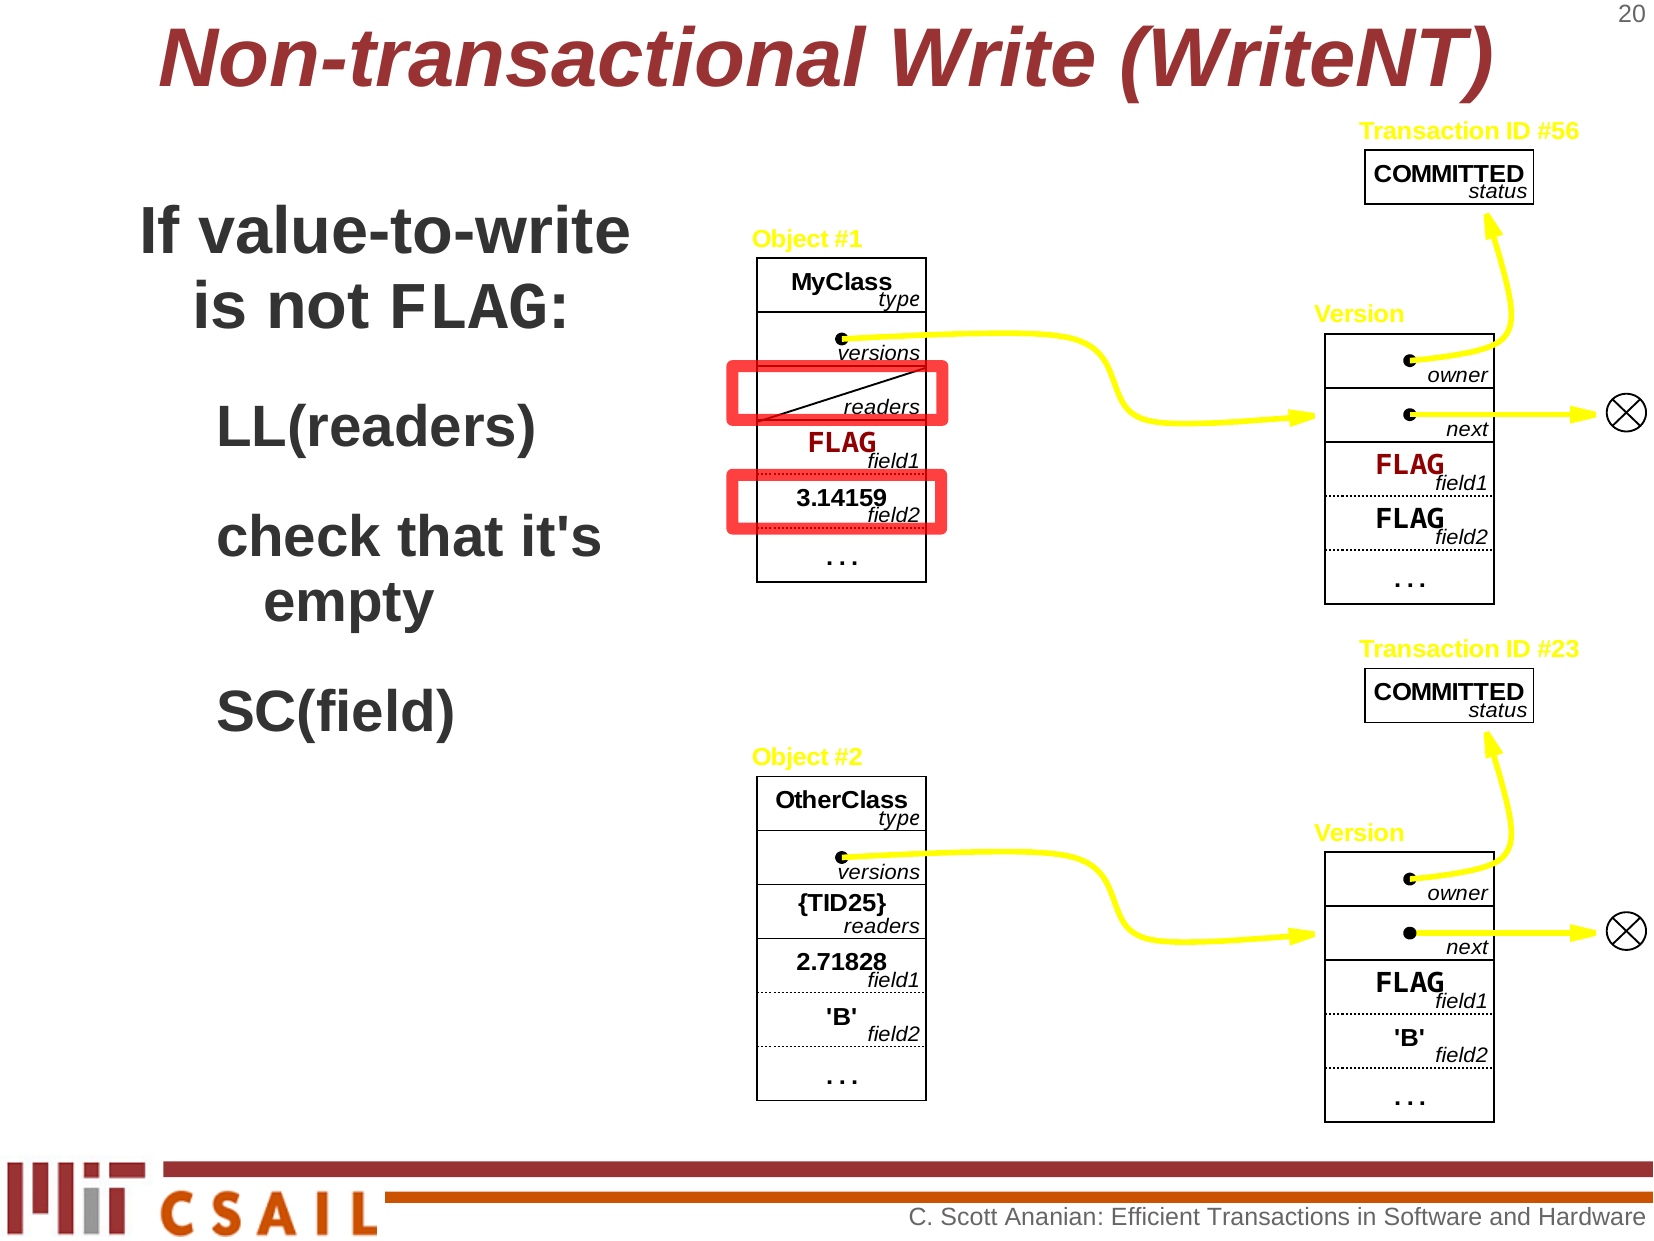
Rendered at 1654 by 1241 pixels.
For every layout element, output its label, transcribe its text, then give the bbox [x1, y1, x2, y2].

picture [0, 1155, 377, 1237]
picture [743, 481, 935, 522]
list If value-to-write is not FLAG: LL(readers) check that it's empty SC(field) [121, 193, 701, 1133]
title Non-transactional Write (WriteNT) [121, 0, 1534, 115]
picture [743, 110, 1653, 1130]
picture [743, 373, 936, 413]
